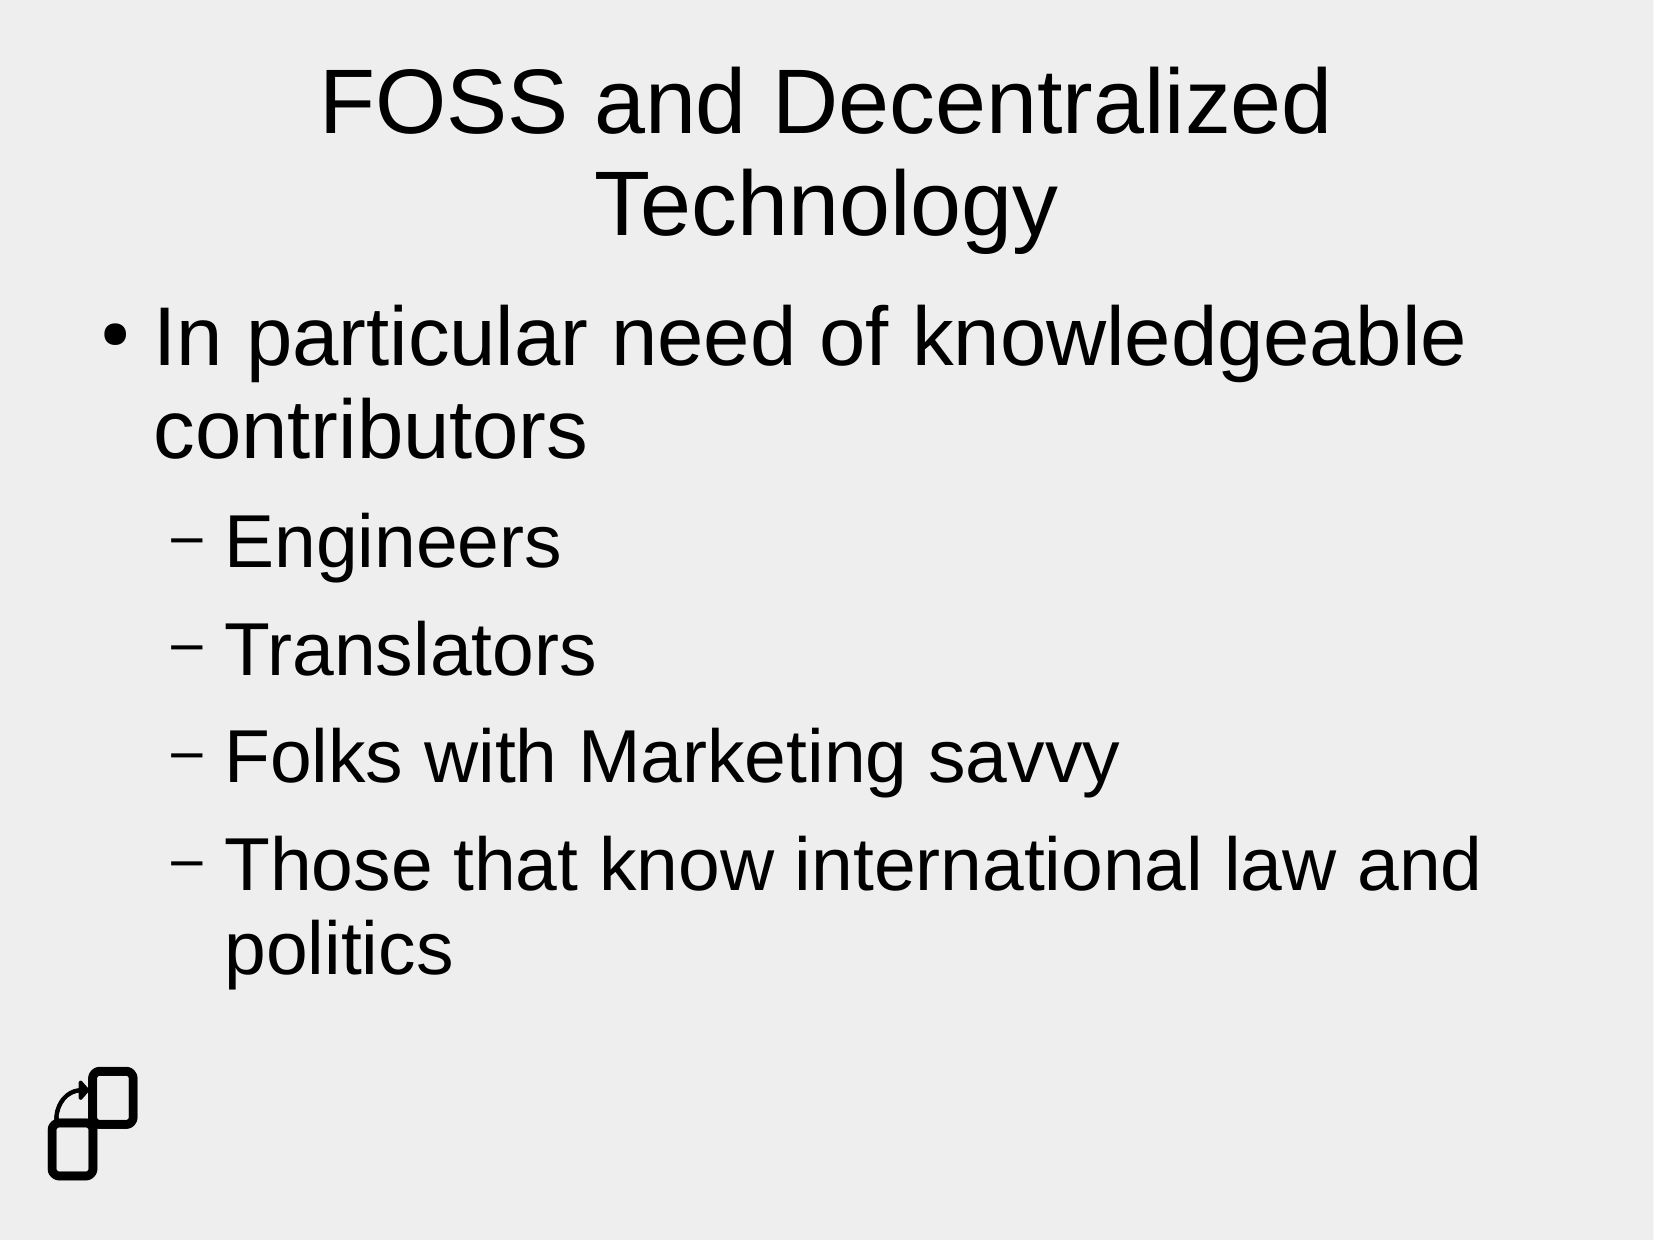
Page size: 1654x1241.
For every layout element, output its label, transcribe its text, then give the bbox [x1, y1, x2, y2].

title FOSS and Decentralized Technology [82, 49, 1571, 257]
list In particular need of knowledgeable contributors Engineers Translators Folks with Marketing savvy Those that know international law and politics [82, 290, 1571, 1010]
picture [30, 1062, 153, 1186]
